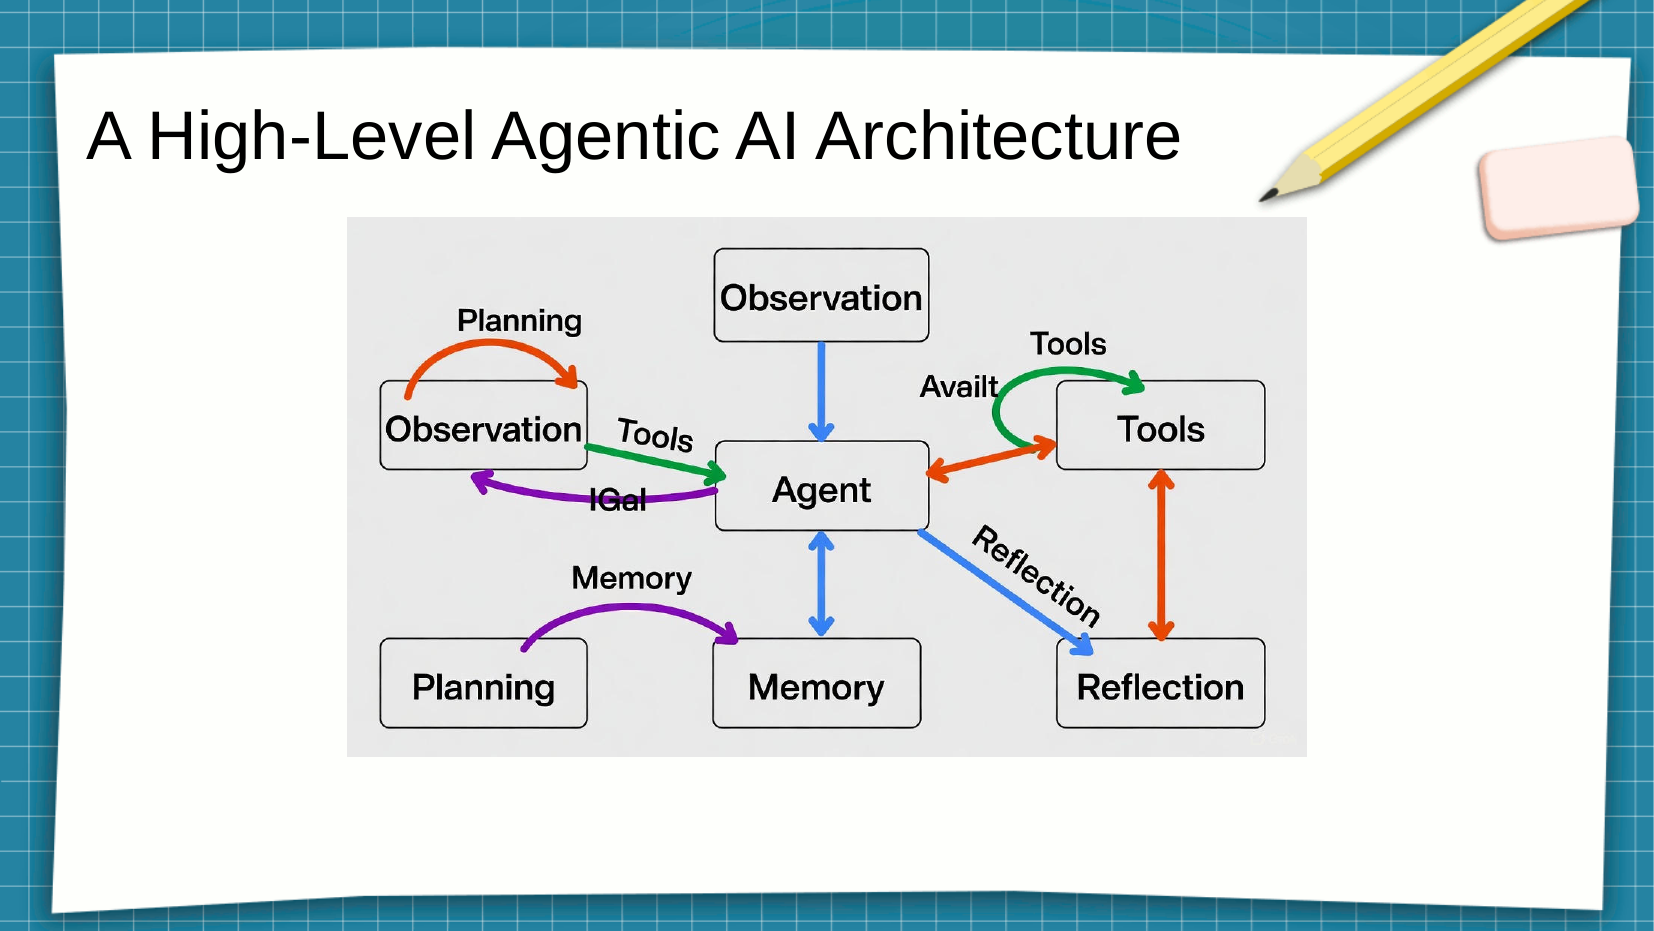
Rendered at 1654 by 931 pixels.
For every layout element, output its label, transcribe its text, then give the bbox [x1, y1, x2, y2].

title A High-Level Agentic AI Architecture [86, 69, 1576, 226]
picture [0, 0, 1654, 931]
